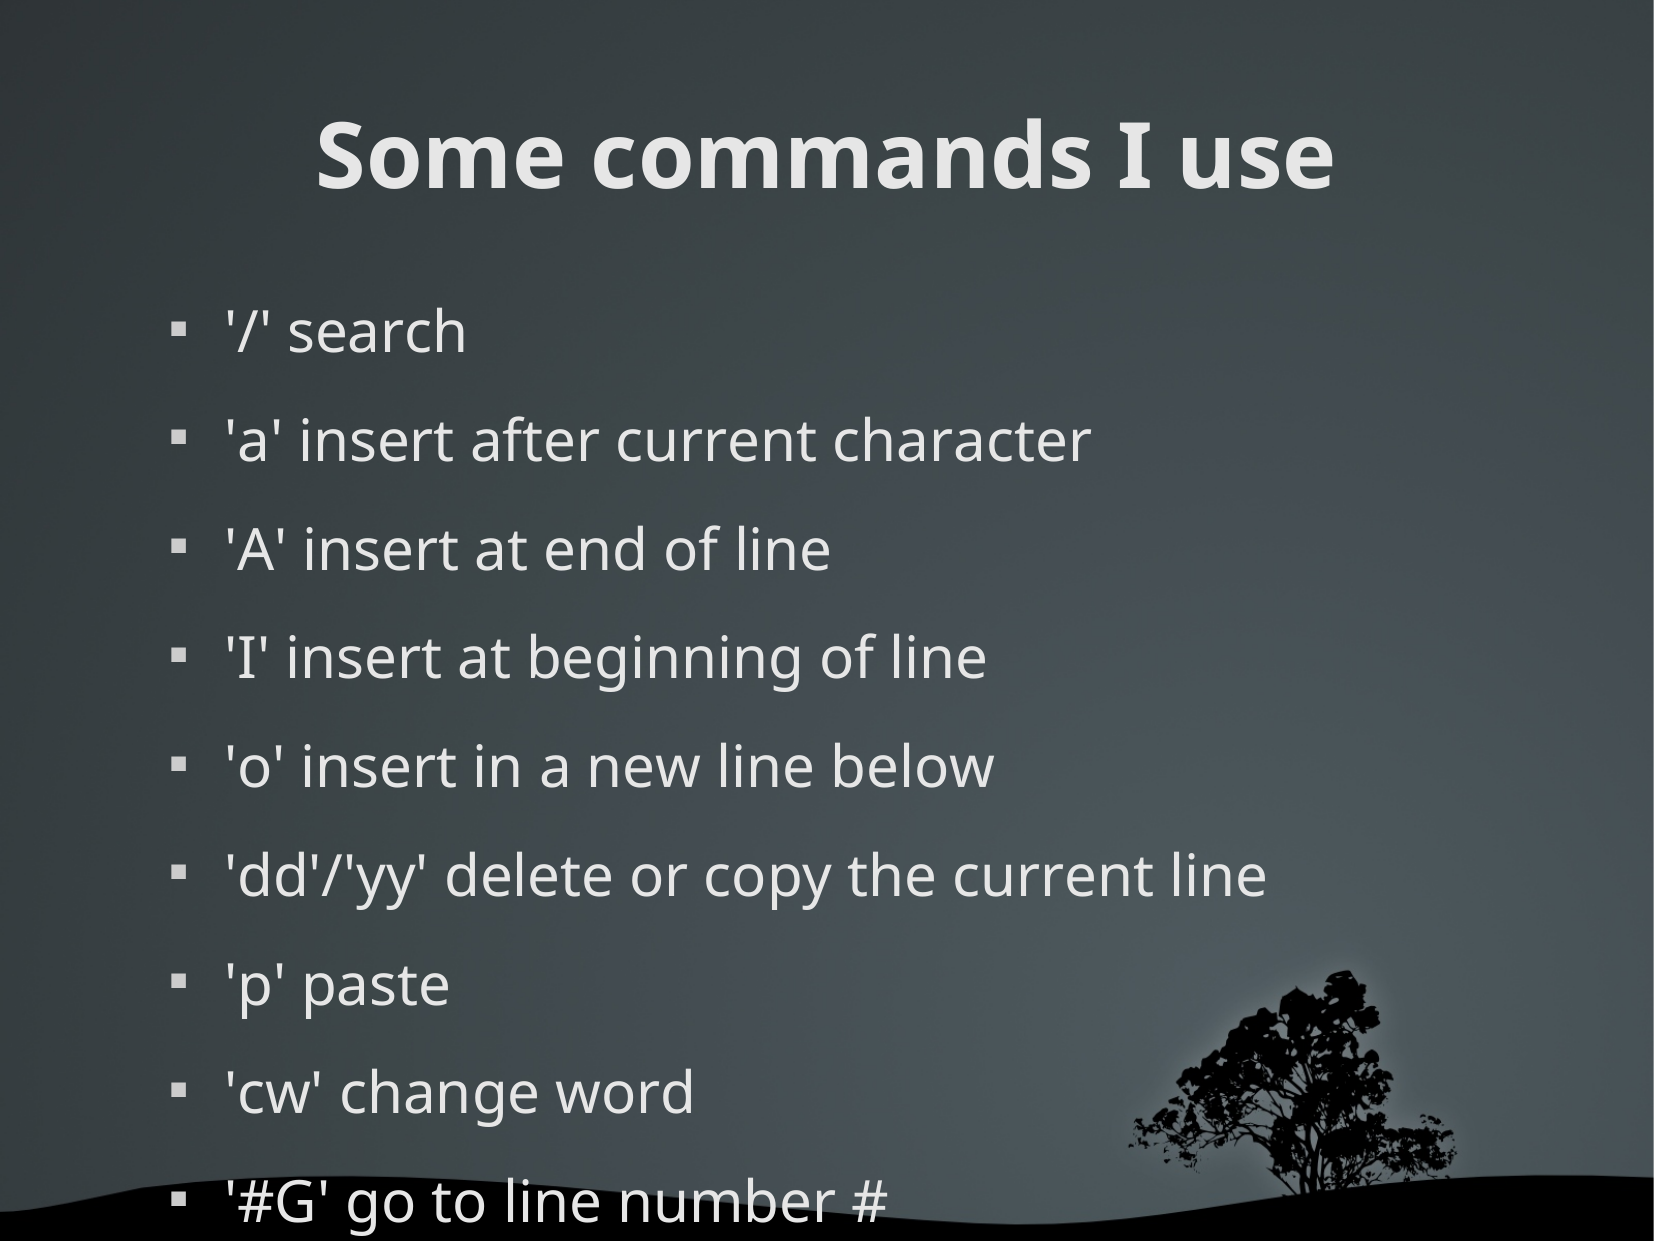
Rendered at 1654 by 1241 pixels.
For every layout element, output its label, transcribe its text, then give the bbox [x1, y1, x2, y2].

list '/' search 'a' insert after current character 'A' insert at end of line 'I' insert at beginning of line 'o' insert in a new line below 'dd'/'yy' delete or copy the current line 'p' paste 'cw' change word '#G' go to line number # [82, 290, 1571, 1119]
picture [0, 0, 1654, 1241]
title Some commands I use [82, 49, 1571, 257]
